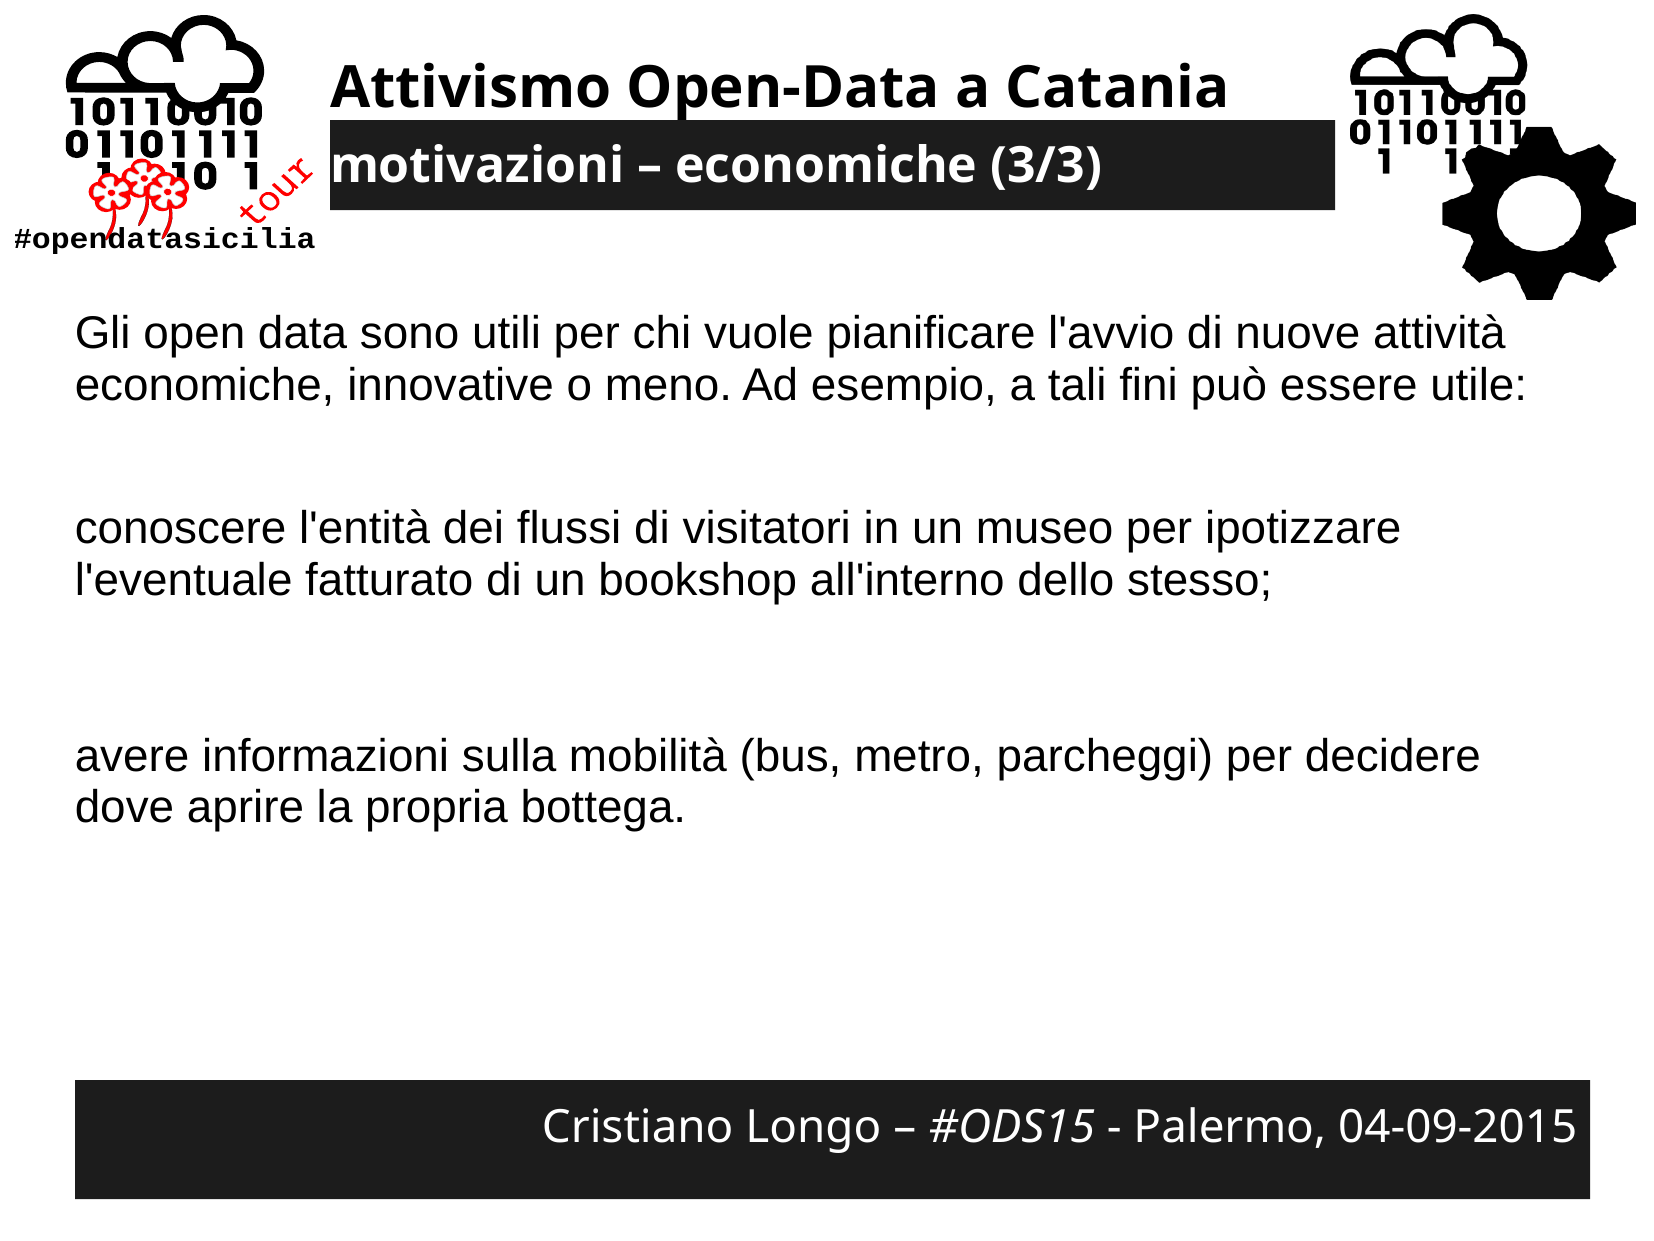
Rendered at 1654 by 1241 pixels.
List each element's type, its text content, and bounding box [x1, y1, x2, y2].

picture [15, 15, 316, 256]
text_box avere informazioni sulla mobilità (bus, metro, parcheggi) per decidere dove aprire la propria bottega. [60, 722, 1531, 841]
text_box conoscere l'entità dei flussi di visitatori in un museo per ipotizzare l'eventuale fatturato di un bookshop all'interno dello stesso; [60, 495, 1531, 613]
text_box Gli open data sono utili per chi vuole pianificare l'avvio di nuove attività economiche, innovative o meno. Ad esempio, a tali fini può essere utile: [60, 300, 1576, 418]
list motivazioni – economiche (3/3) [330, 120, 1336, 211]
list Attivismo Open-Data a Catania [330, 45, 1321, 120]
picture [1350, 14, 1636, 301]
list Cristiano Longo – #ODS15 - Palermo, 04-09-2015 [75, 1080, 1591, 1200]
